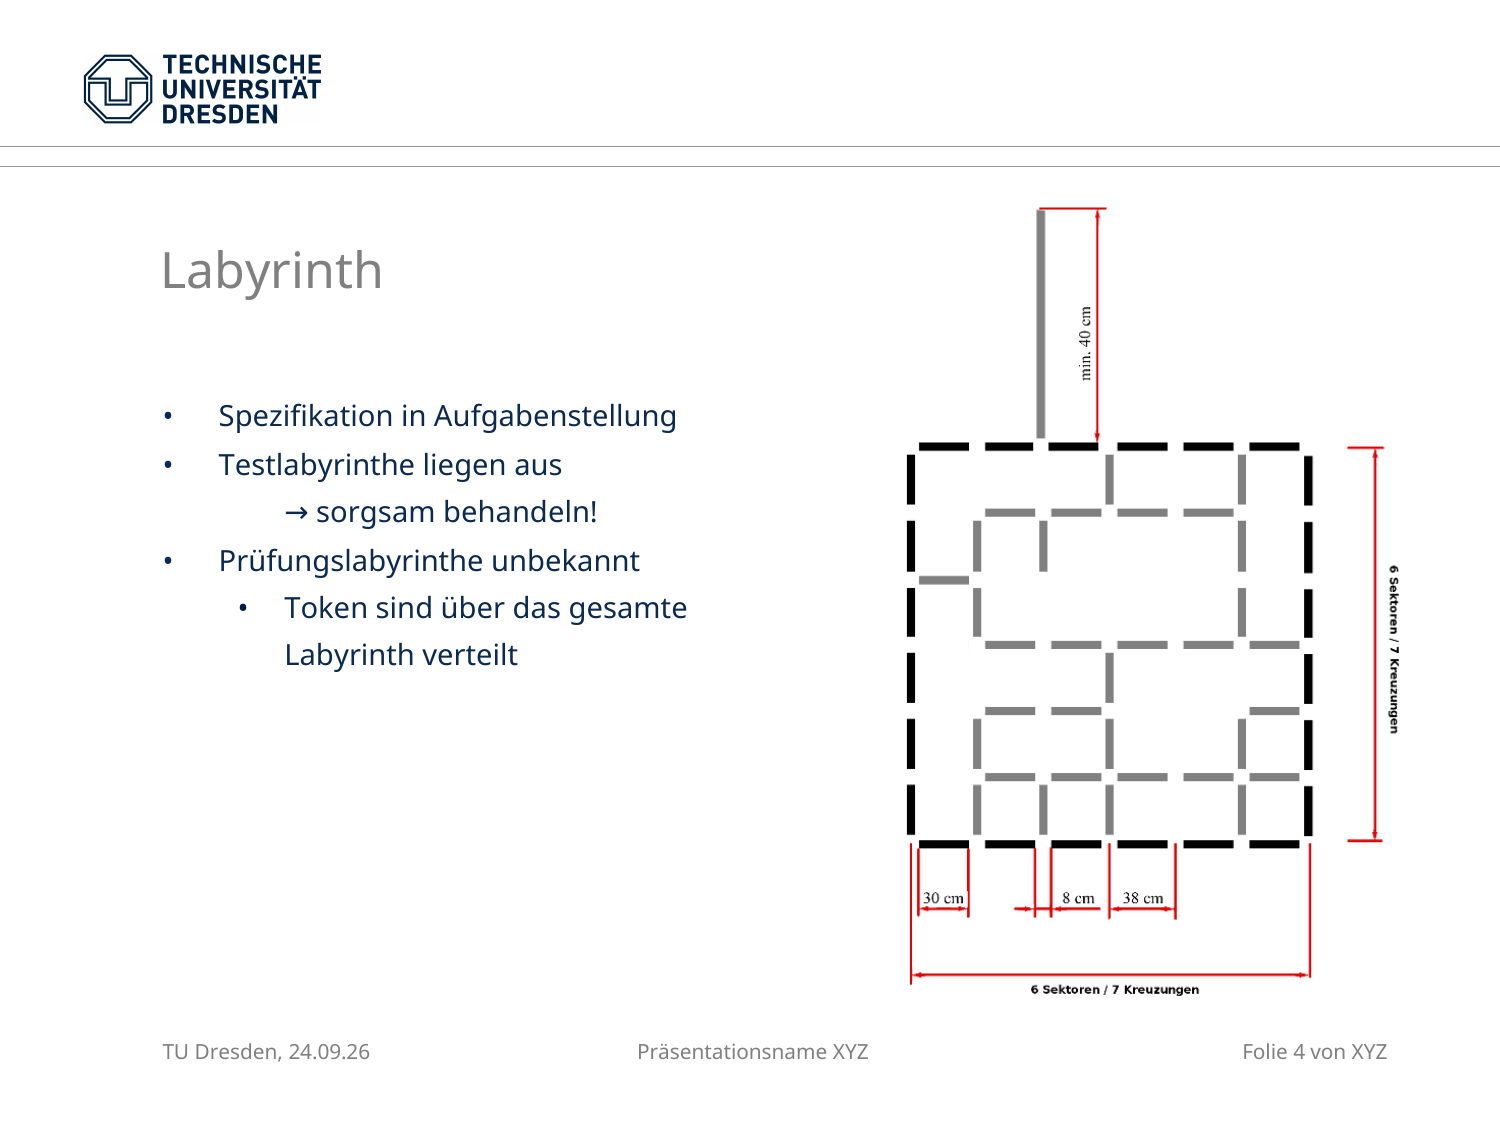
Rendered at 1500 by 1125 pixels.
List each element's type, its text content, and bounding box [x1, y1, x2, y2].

list Spezifikation in Aufgabenstellung Testlabyrinthe liegen aus → sorgsam behandeln! Prüfungslabyrinthe unbekannt Token sind über das gesamte Labyrinth verteilt [162, 387, 856, 963]
picture [856, 177, 1411, 1004]
title Labyrinth [160, 231, 856, 306]
picture [83, 54, 321, 124]
